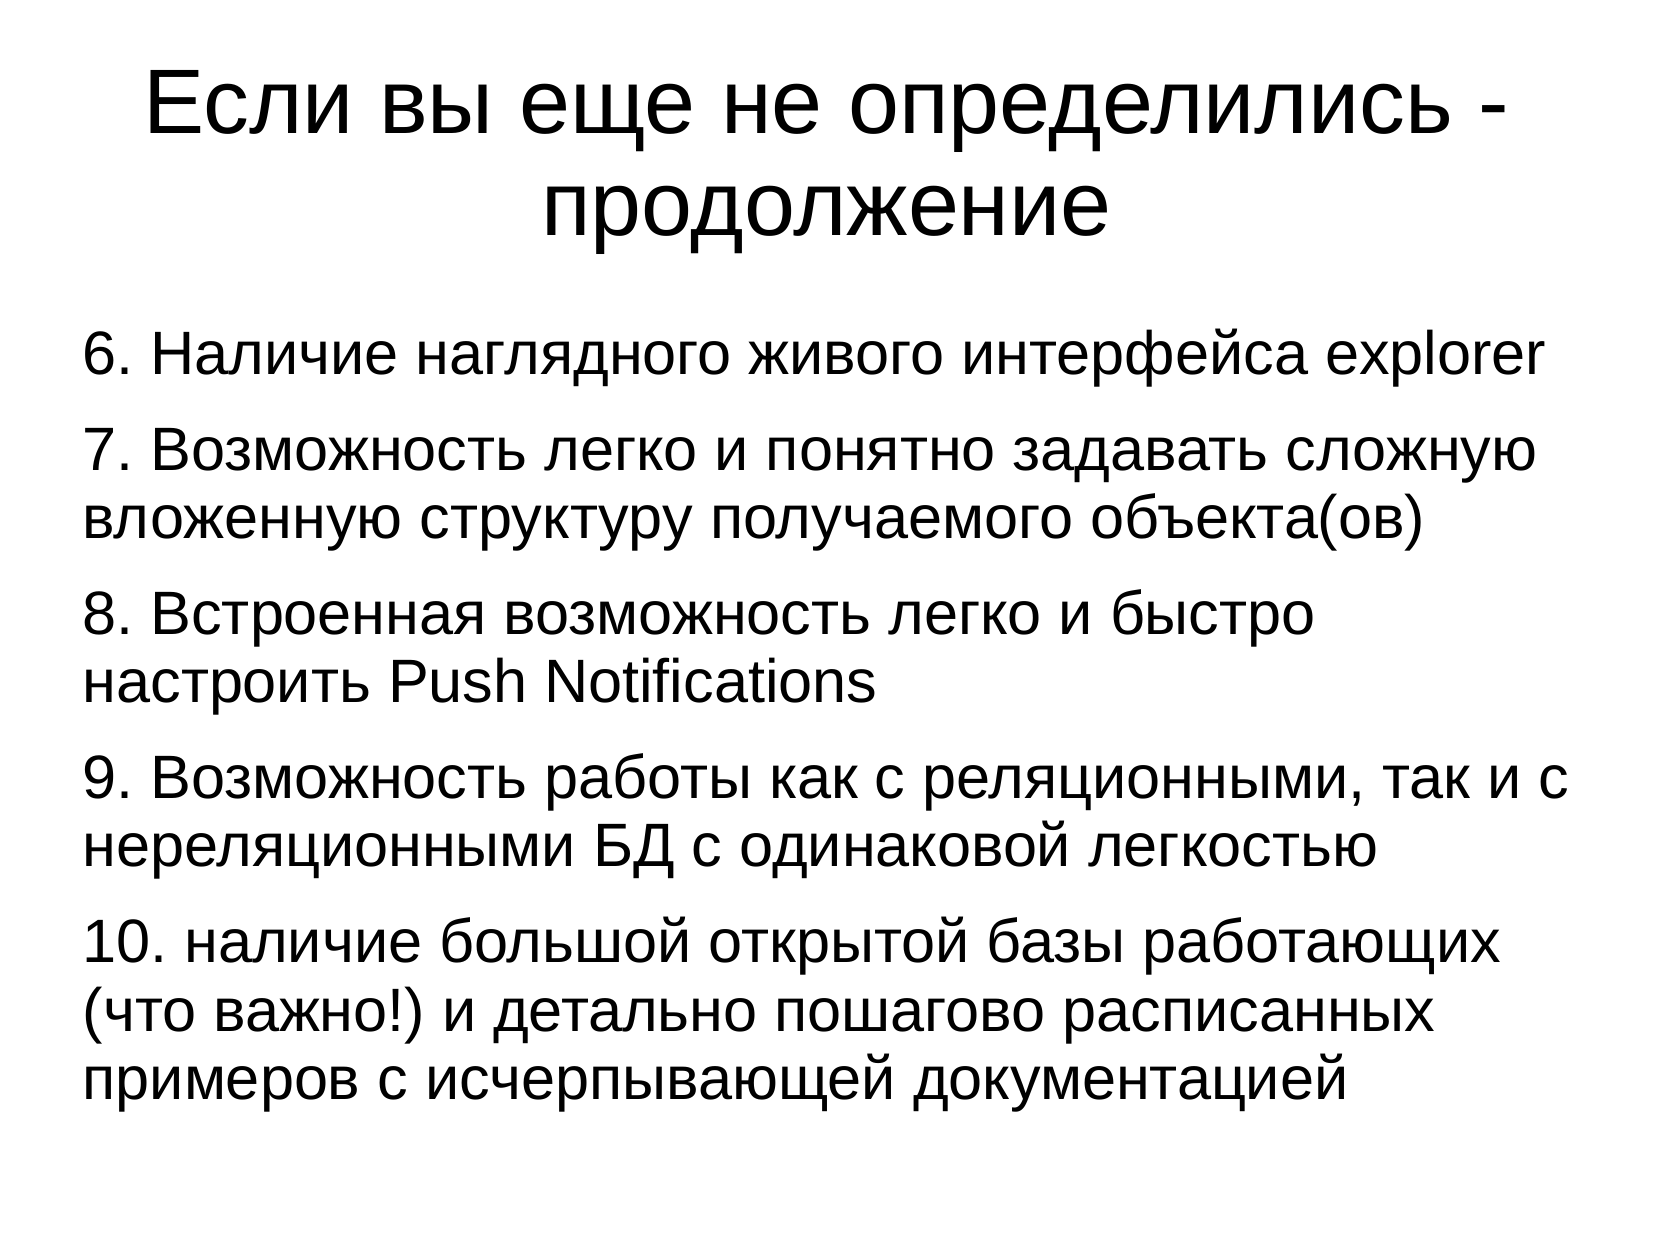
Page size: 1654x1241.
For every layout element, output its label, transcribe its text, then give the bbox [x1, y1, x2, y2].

title Если вы еще не определились - продолжение [82, 49, 1571, 257]
list 6. Наличие наглядного живого интерфейса explorer 7. Возможность легко и понятно задавать сложную вложенную структуру получаемого объекта(ов) 8. Встроенная возможность легко и быстро настроить Push Notifications 9. Возможность работы как с реляционными, так и с нереляционными БД с одинаковой легкостью 10. наличие большой открытой базы работающих (что важно!) и детально пошагово расписанных примеров с исчерпывающей документацией [82, 318, 1571, 1163]
